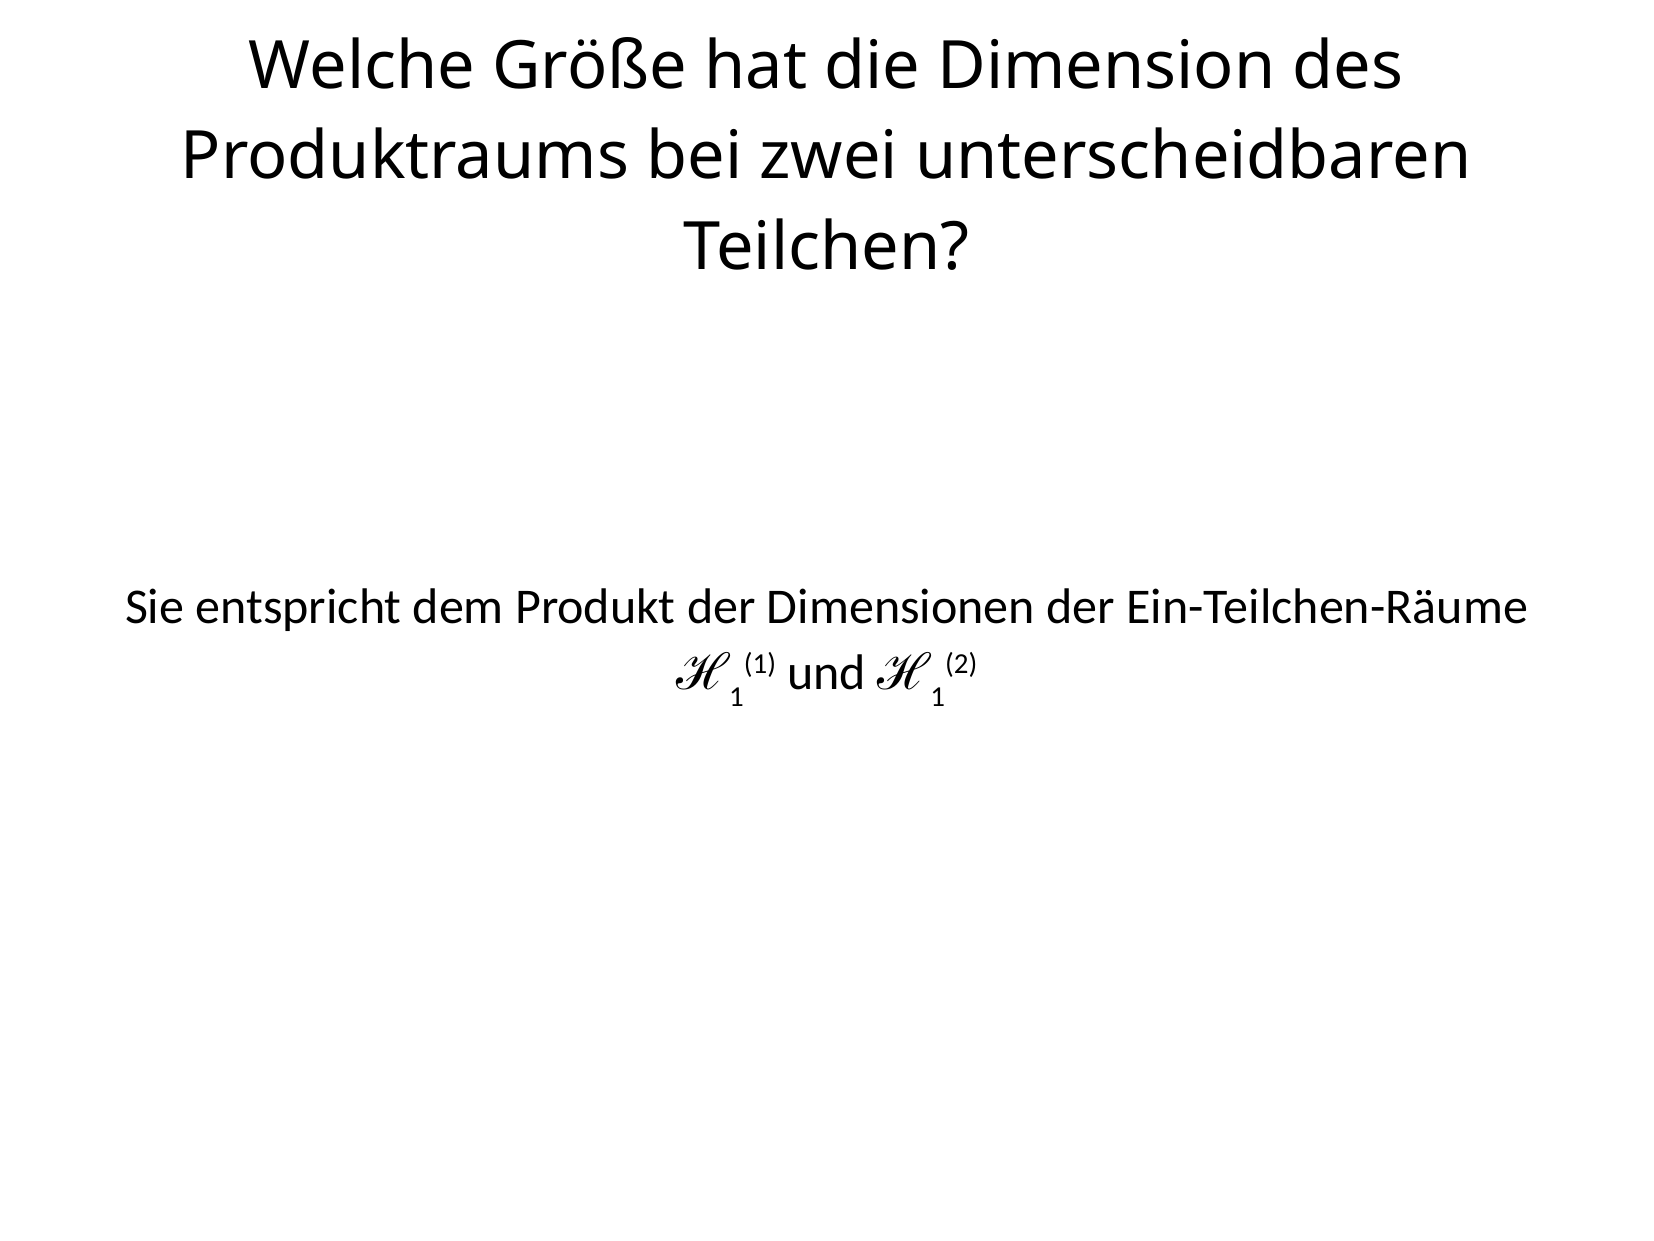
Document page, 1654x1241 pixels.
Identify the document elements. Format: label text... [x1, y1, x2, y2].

title Welche Größe hat die Dimension des Produktraums bei zwei unterscheidbaren Teilchen? [82, 49, 1571, 257]
subtitle Sie entspricht dem Produkt der Dimensionen der Ein-Teilchen-Räume ℋ1(1) und ℋ1(2) [82, 290, 1571, 1010]
